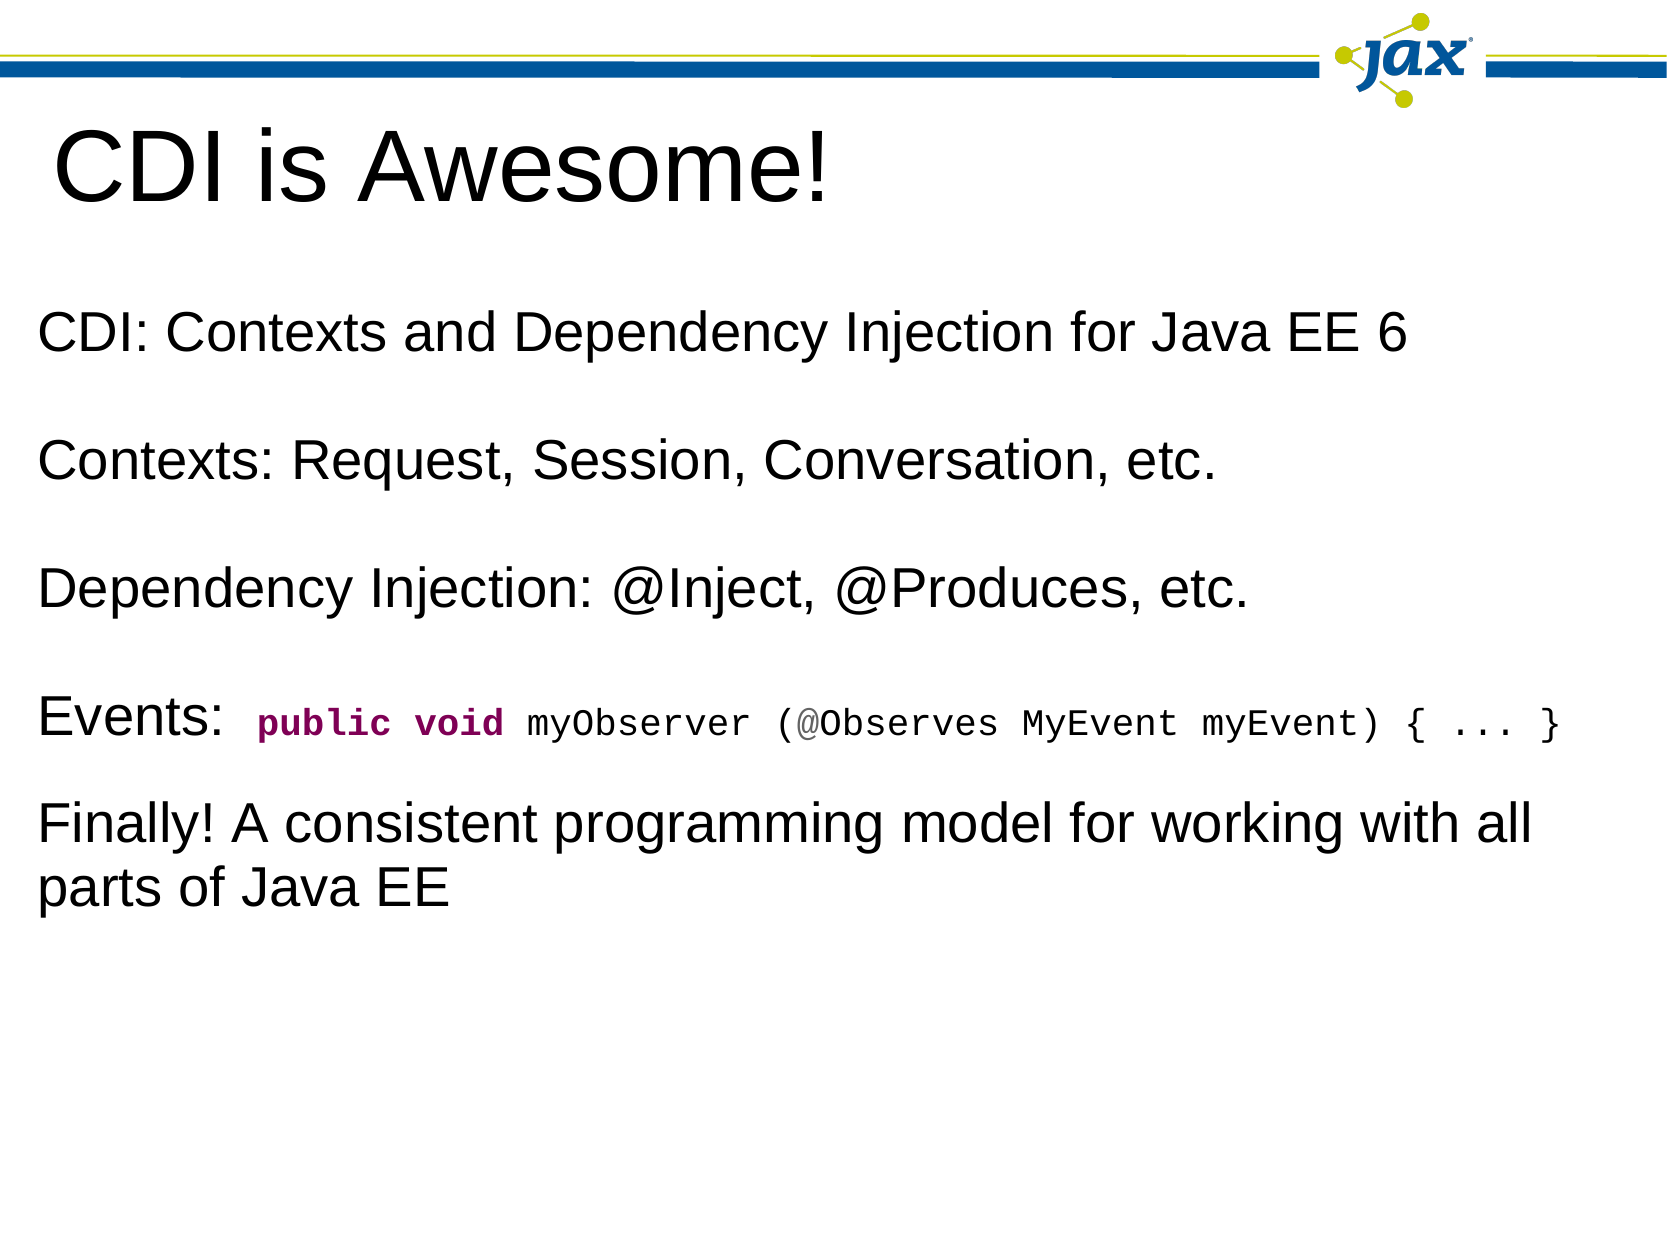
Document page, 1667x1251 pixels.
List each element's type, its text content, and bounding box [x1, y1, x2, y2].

list CDI: Contexts and Dependency Injection for Java EE 6 Contexts: Request, Session, Conversation, etc. Dependency Injection: @Inject, @Produces, etc. Events: public void myObserver (@Observes MyEvent myEvent) { ... } Finally! A consistent programming model for working with all parts of Java EE [37, 300, 1613, 1126]
picture [1335, 13, 1473, 91]
title CDI is Awesome! [37, 91, 1651, 230]
